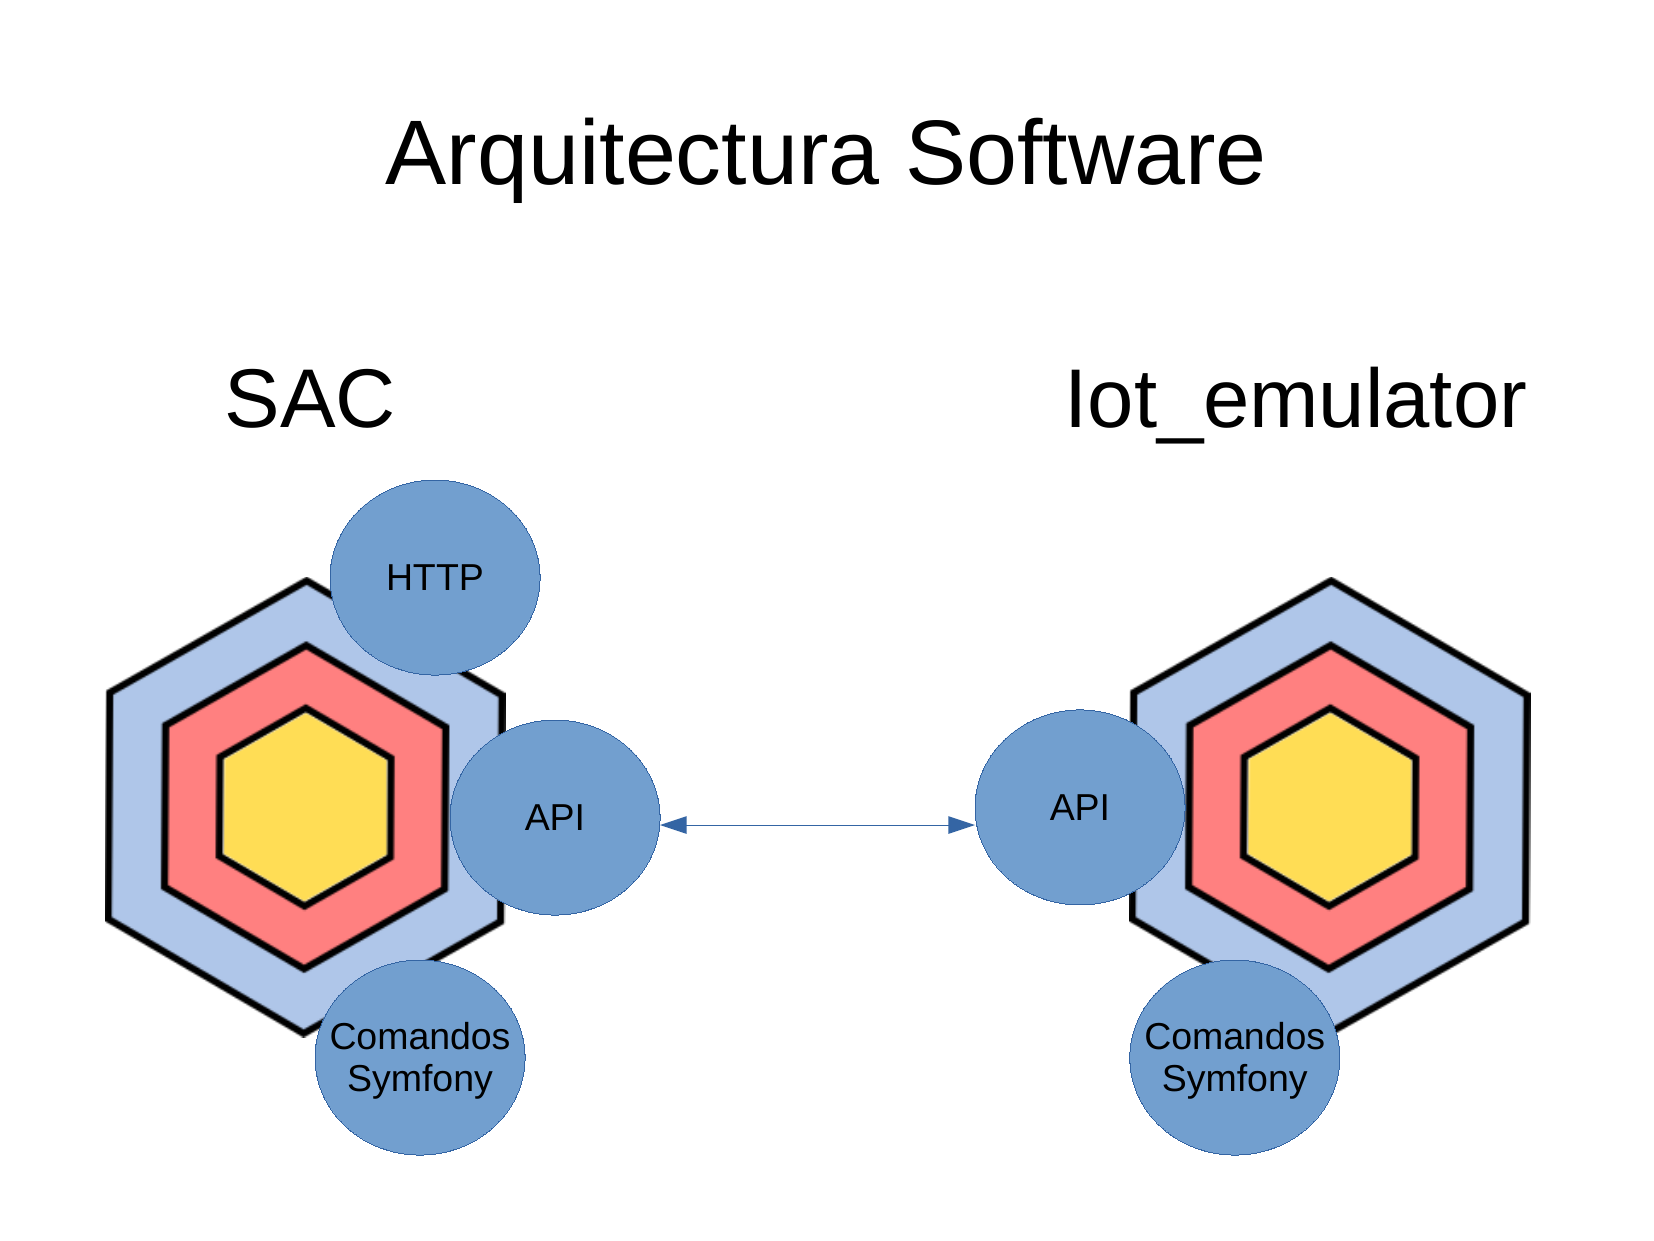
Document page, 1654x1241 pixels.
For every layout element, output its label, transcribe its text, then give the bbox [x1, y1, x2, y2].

text_box Comandos Symfony [1129, 960, 1340, 1156]
text_box API [975, 709, 1186, 905]
text_box SAC [210, 345, 411, 453]
text_box API [450, 720, 661, 916]
text_box HTTP [330, 480, 541, 676]
title Arquitectura Software [82, 49, 1571, 257]
text_box Comandos Symfony [315, 960, 526, 1156]
text_box Iot_emulator [1050, 345, 1543, 453]
picture [105, 577, 506, 1038]
picture [1129, 577, 1531, 1038]
